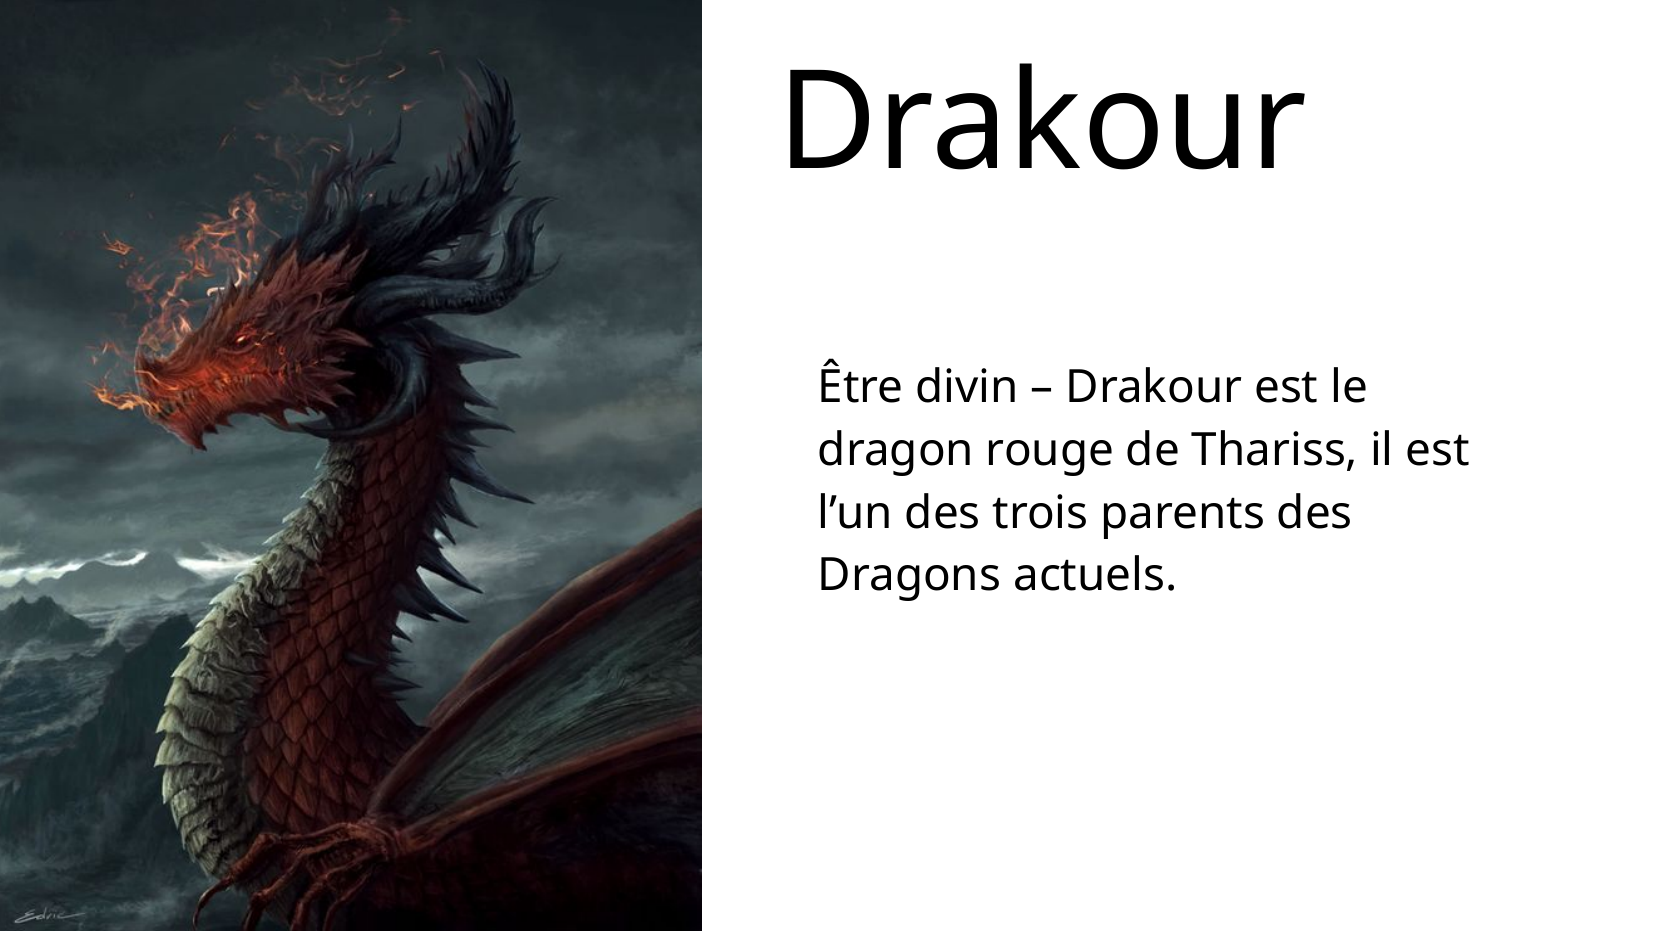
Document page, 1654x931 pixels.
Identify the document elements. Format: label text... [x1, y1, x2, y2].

text_box Être divin – Drakour est le dragon rouge de Thariss, il est l’un des trois parents des Dragons actuels. [803, 346, 1515, 648]
title Drakour [702, 14, 1571, 216]
picture [0, 0, 702, 931]
